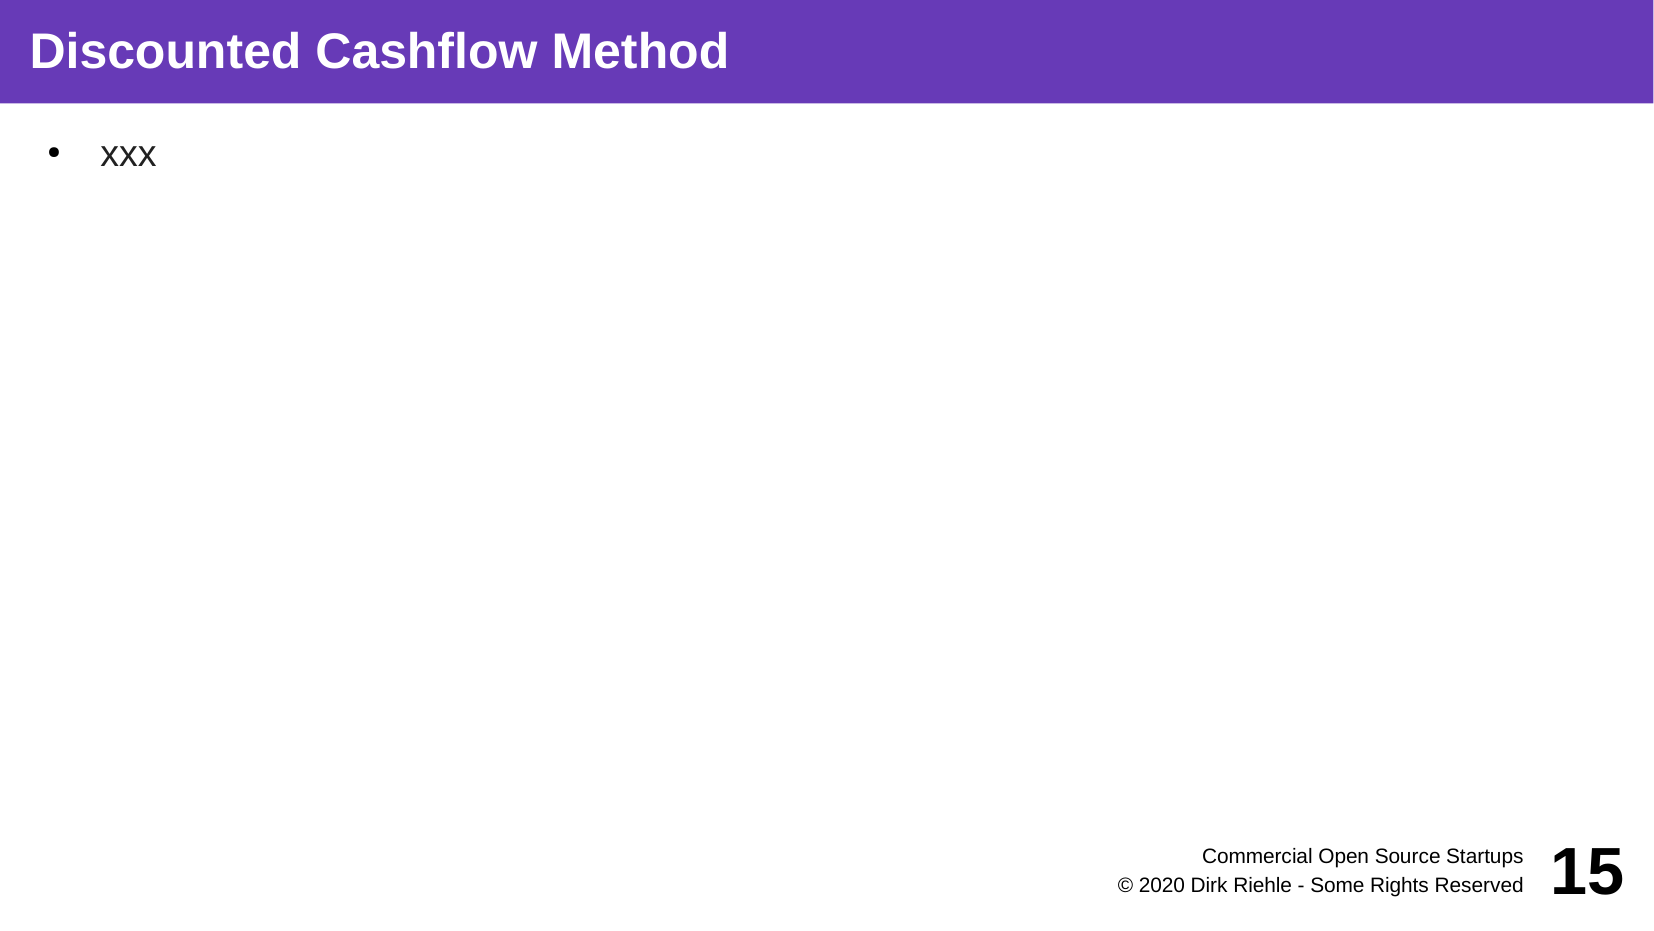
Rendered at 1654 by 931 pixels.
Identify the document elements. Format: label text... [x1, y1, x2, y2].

list xxx [29, 132, 1625, 813]
title Discounted Cashflow Method [0, 0, 1654, 104]
